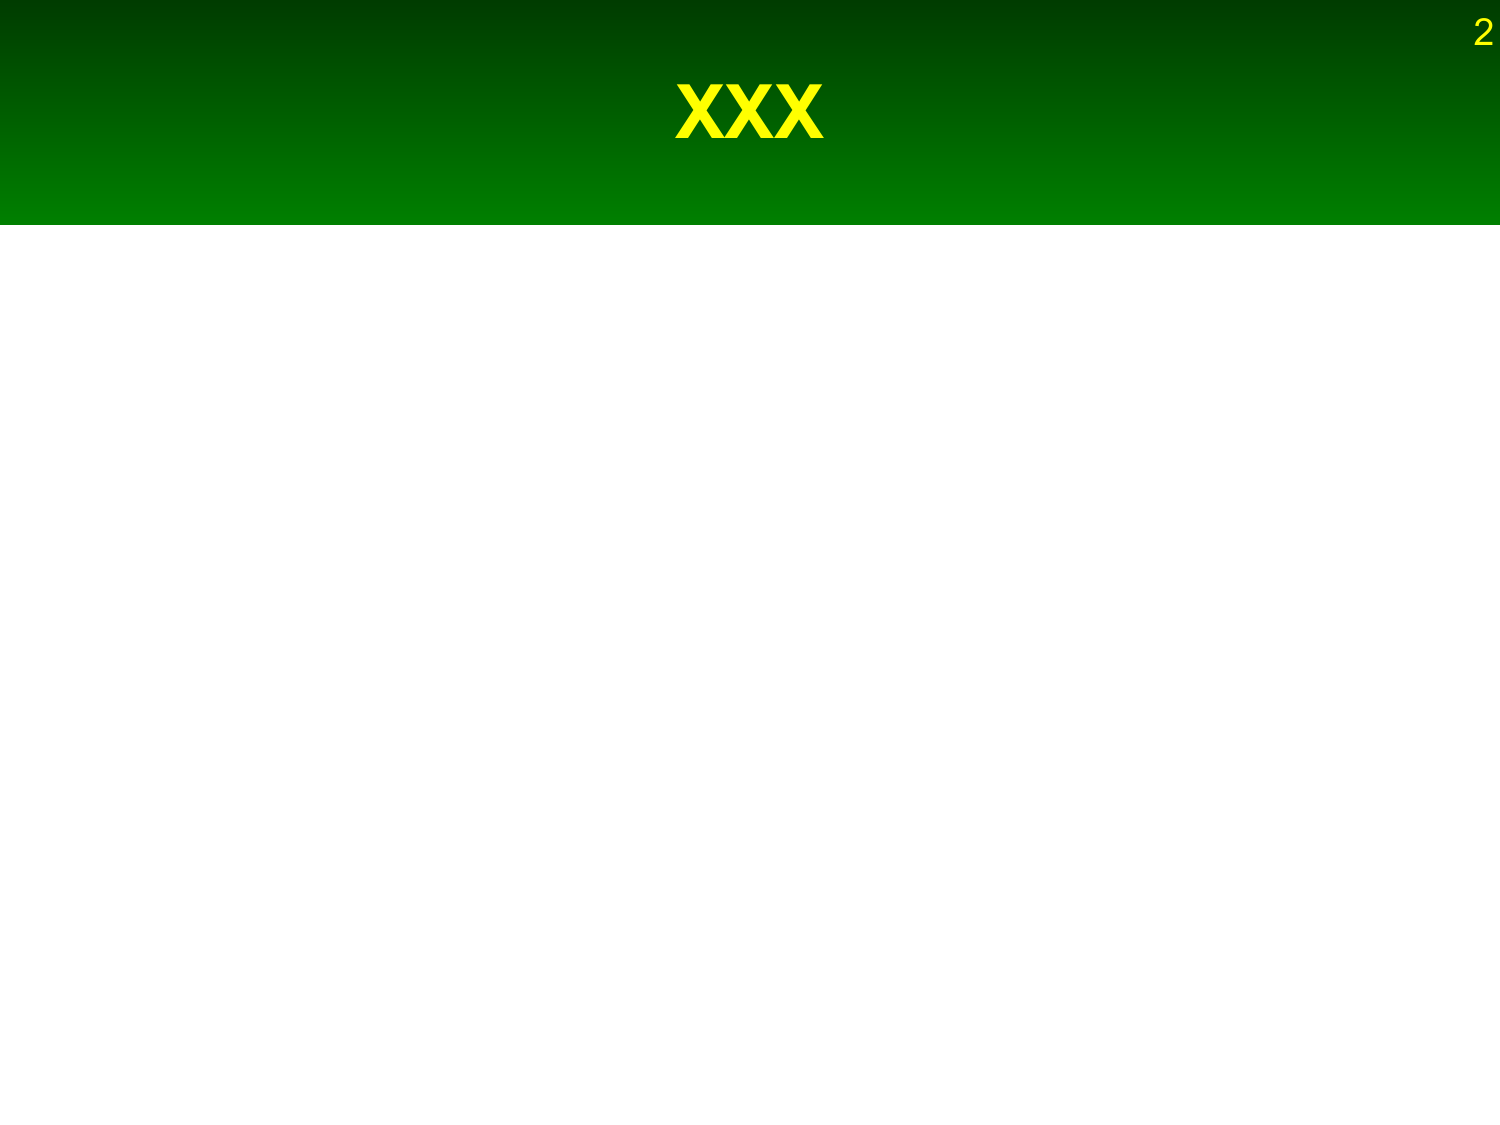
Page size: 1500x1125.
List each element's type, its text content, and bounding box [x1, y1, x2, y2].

title XXX [112, 10, 1388, 207]
